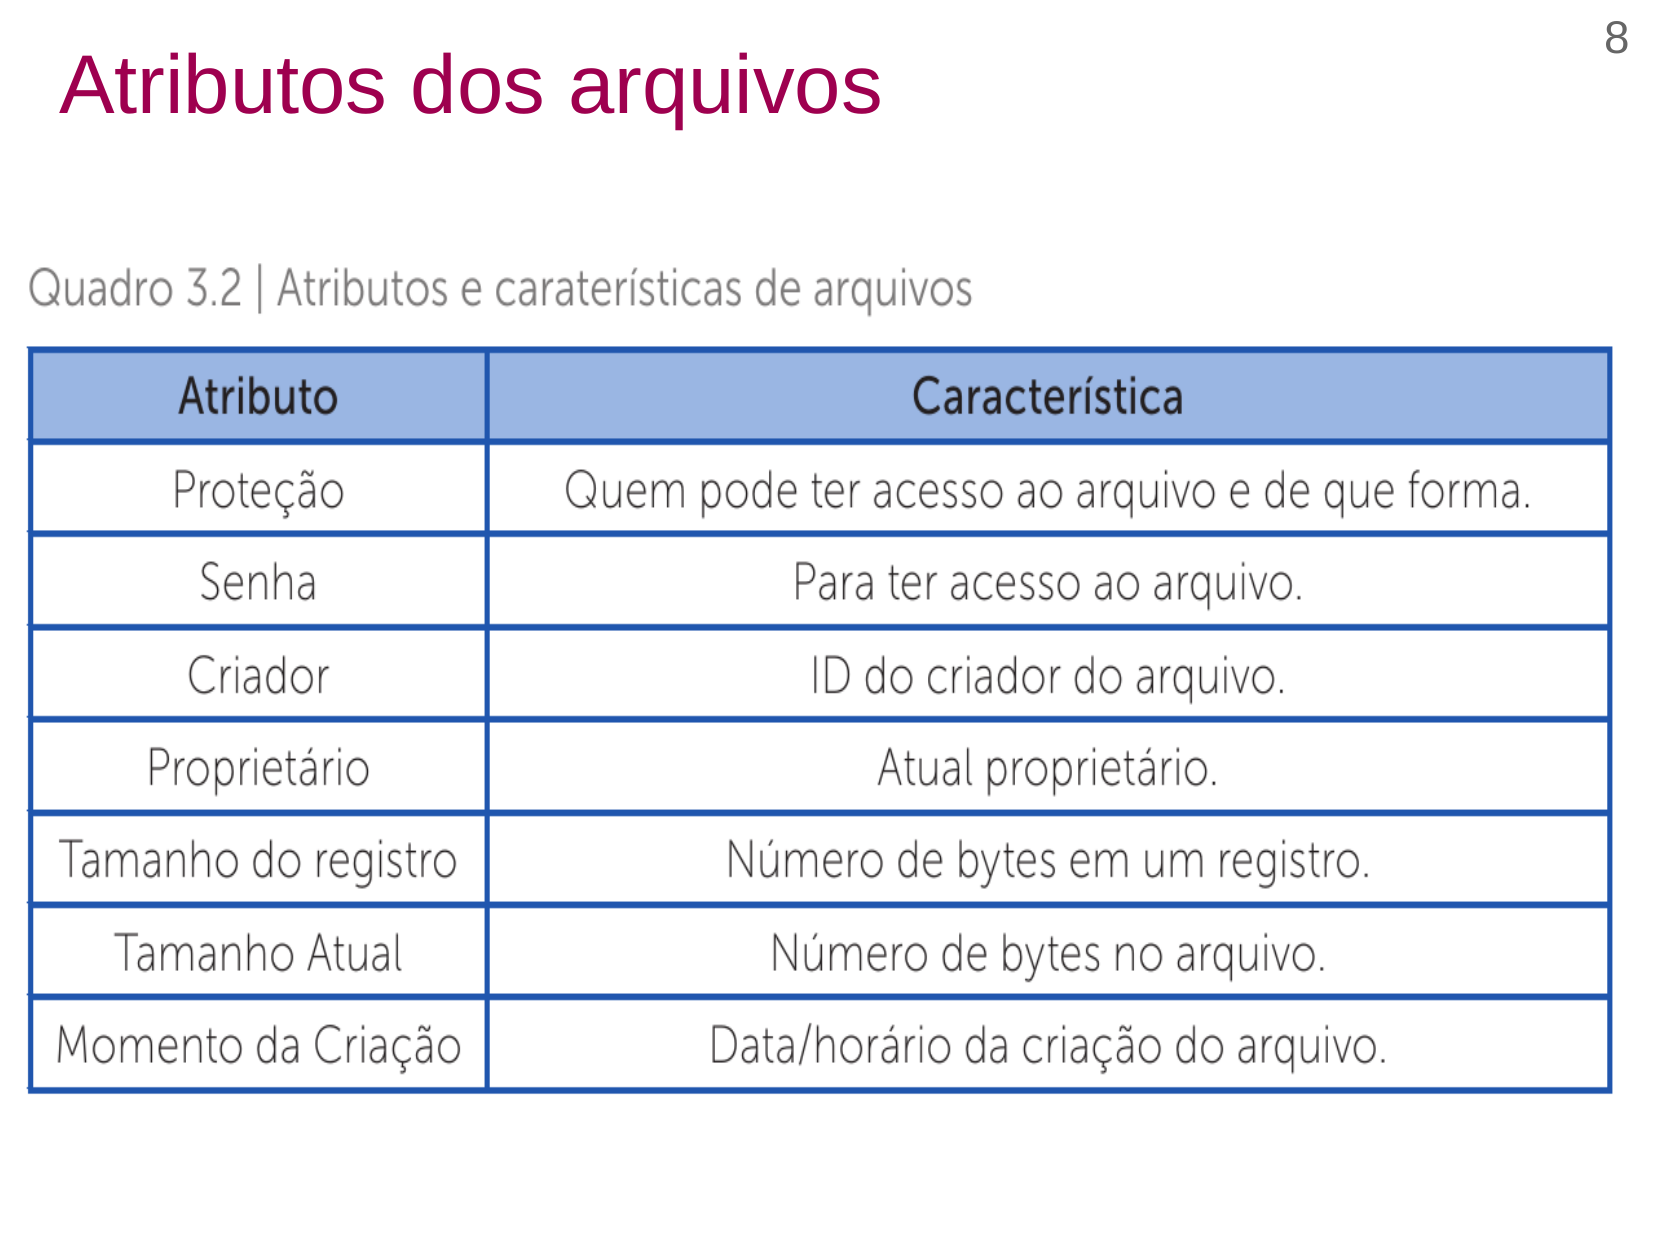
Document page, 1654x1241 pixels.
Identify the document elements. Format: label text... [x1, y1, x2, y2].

title Atributos dos arquivos [59, 29, 1595, 148]
picture [23, 263, 1619, 1099]
